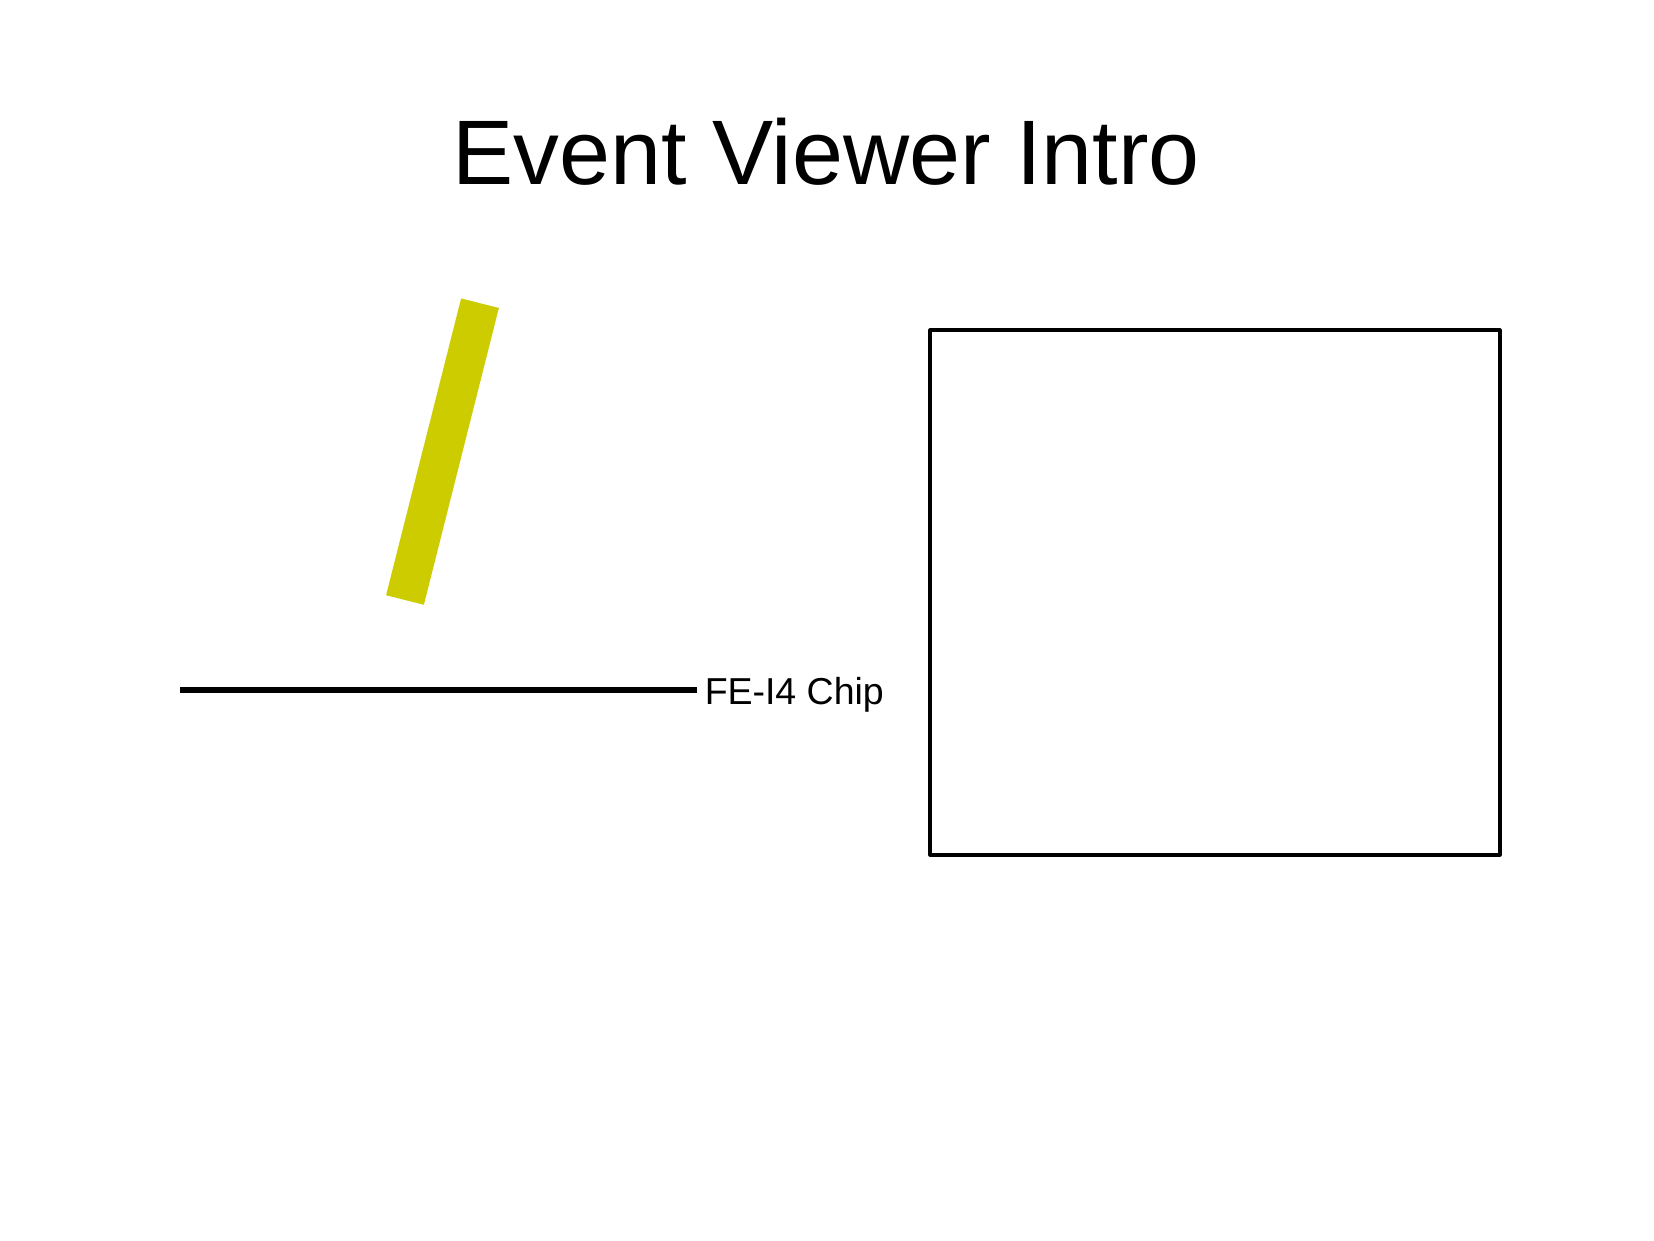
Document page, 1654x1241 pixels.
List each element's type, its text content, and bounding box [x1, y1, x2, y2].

text_box [930, 330, 1501, 856]
text_box FE-I4 Chip [690, 663, 899, 721]
title Event Viewer Intro [82, 49, 1571, 257]
